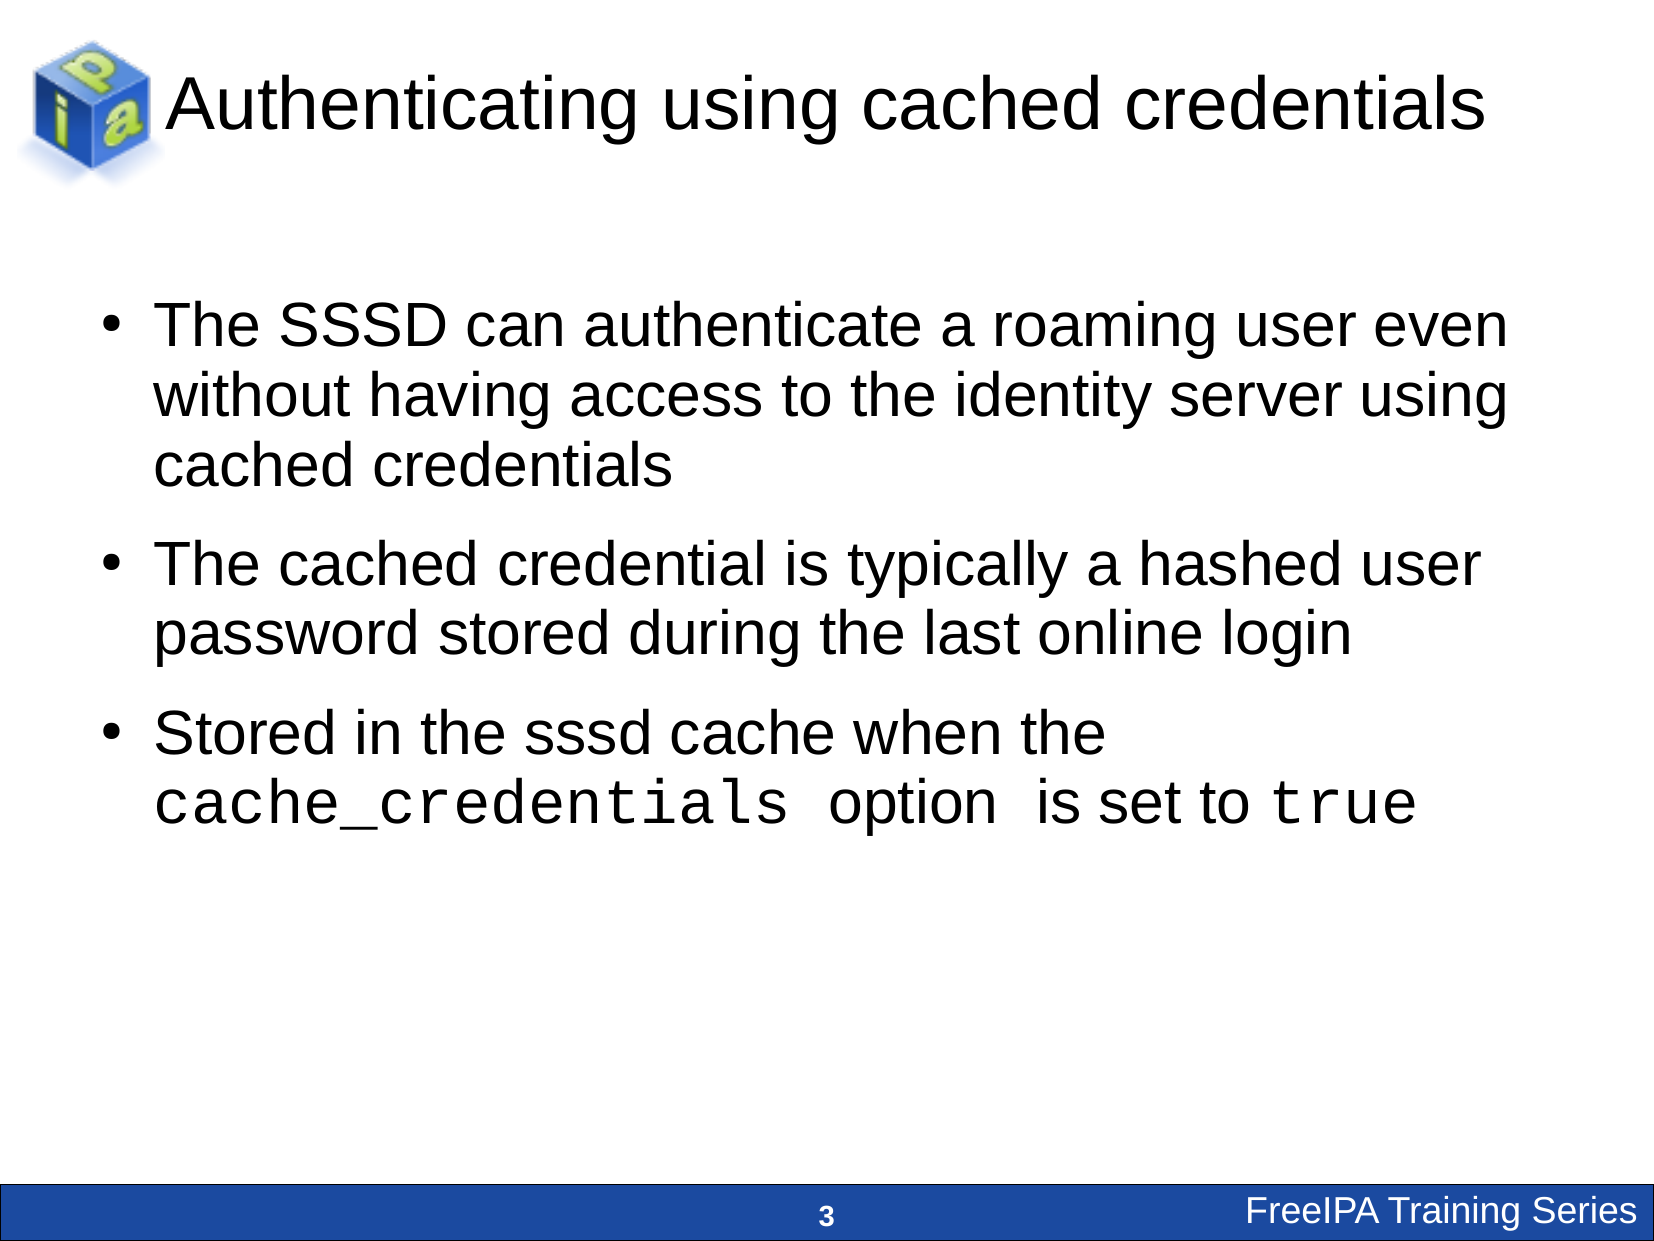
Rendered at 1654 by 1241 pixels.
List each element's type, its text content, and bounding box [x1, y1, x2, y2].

picture [17, 34, 165, 193]
list The SSSD can authenticate a roaming user even without having access to the identity server using cached credentials The cached credential is typically a hashed user password stored during the last online login Stored in the sssd cache when the cache_credentials option is set to true [82, 290, 1571, 1010]
title Authenticating using cached credentials [165, 0, 1654, 208]
